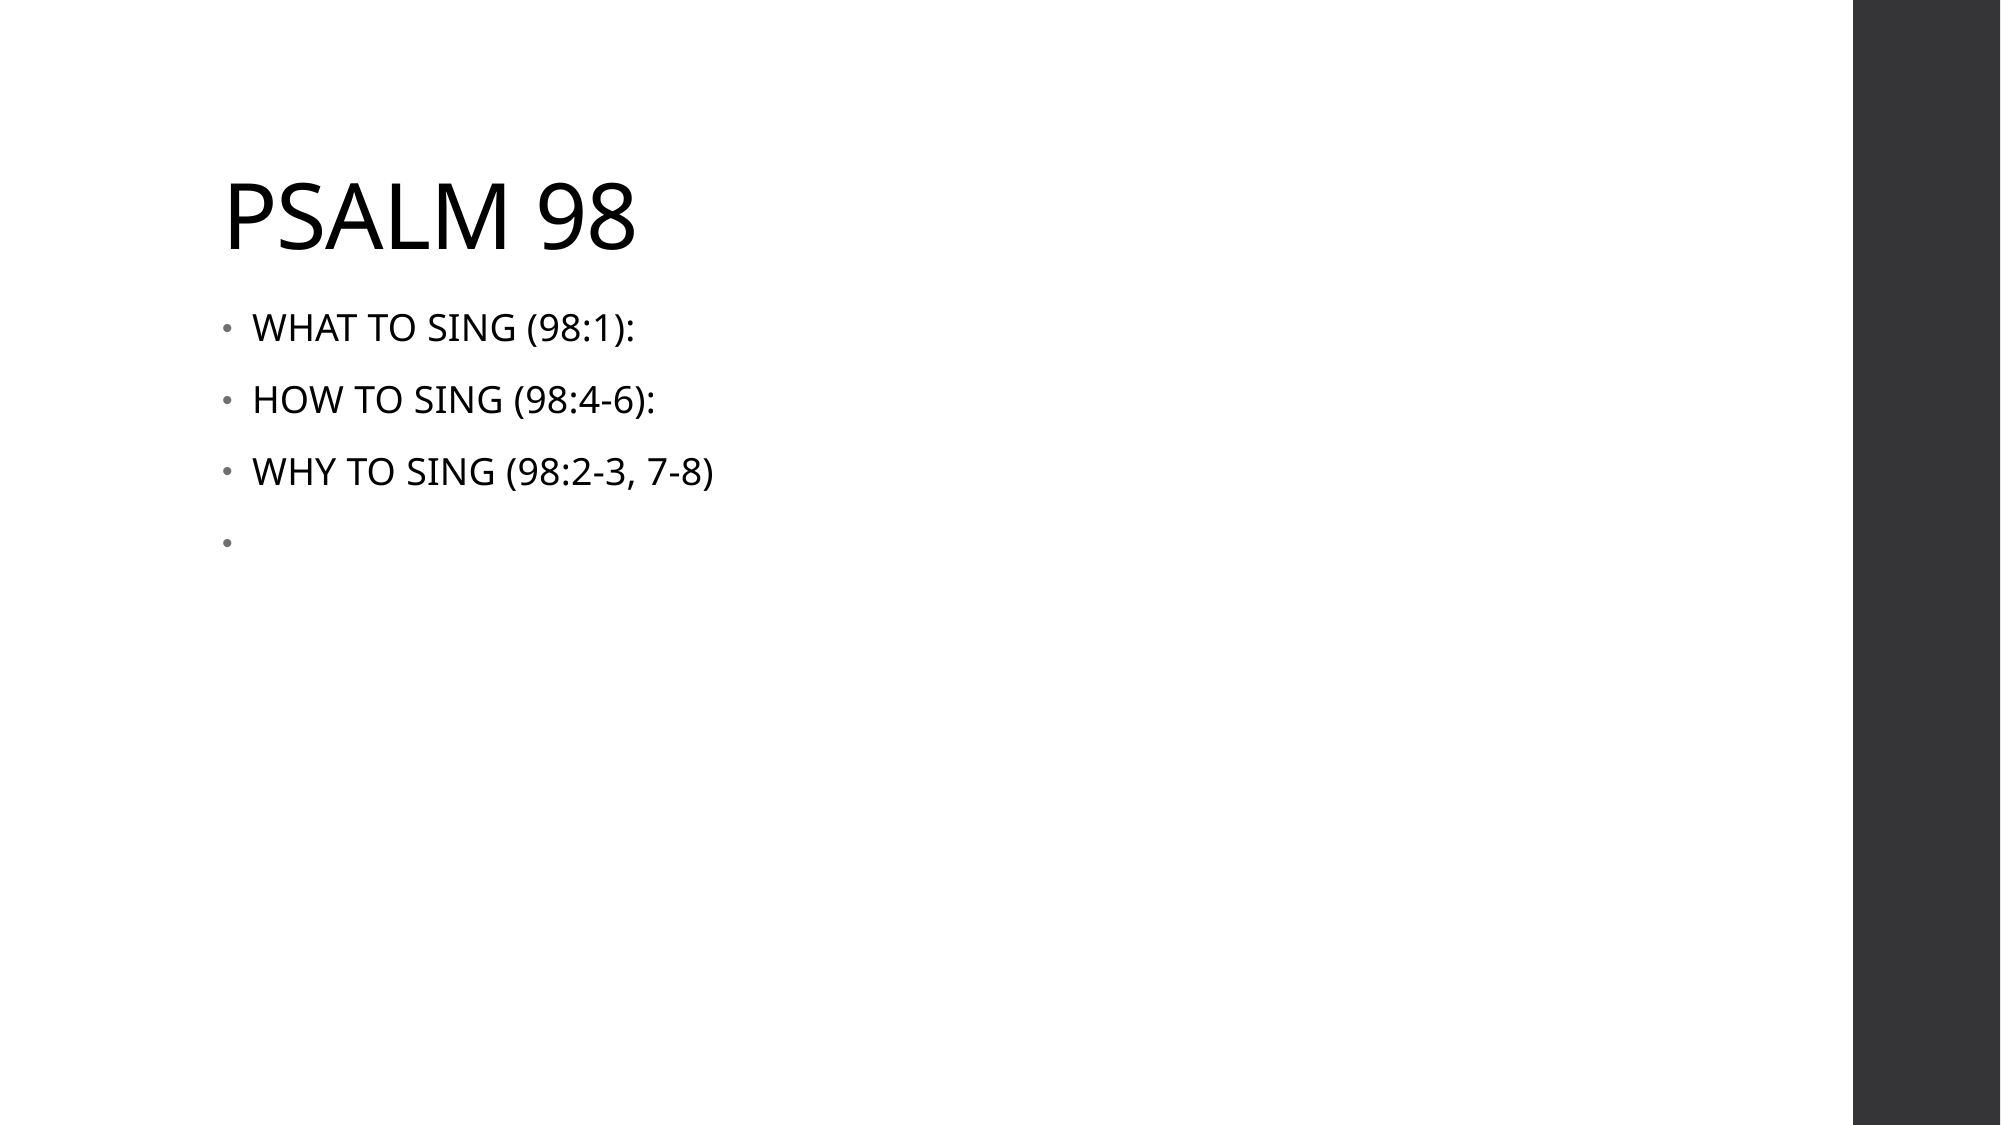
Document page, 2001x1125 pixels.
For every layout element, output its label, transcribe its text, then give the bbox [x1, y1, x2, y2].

title PSALM 98 [206, 60, 1797, 278]
list WHAT TO SING (98:1): HOW TO SING (98:4-6): WHY TO SING (98:2-3, 7-8) [206, 299, 1617, 1014]
